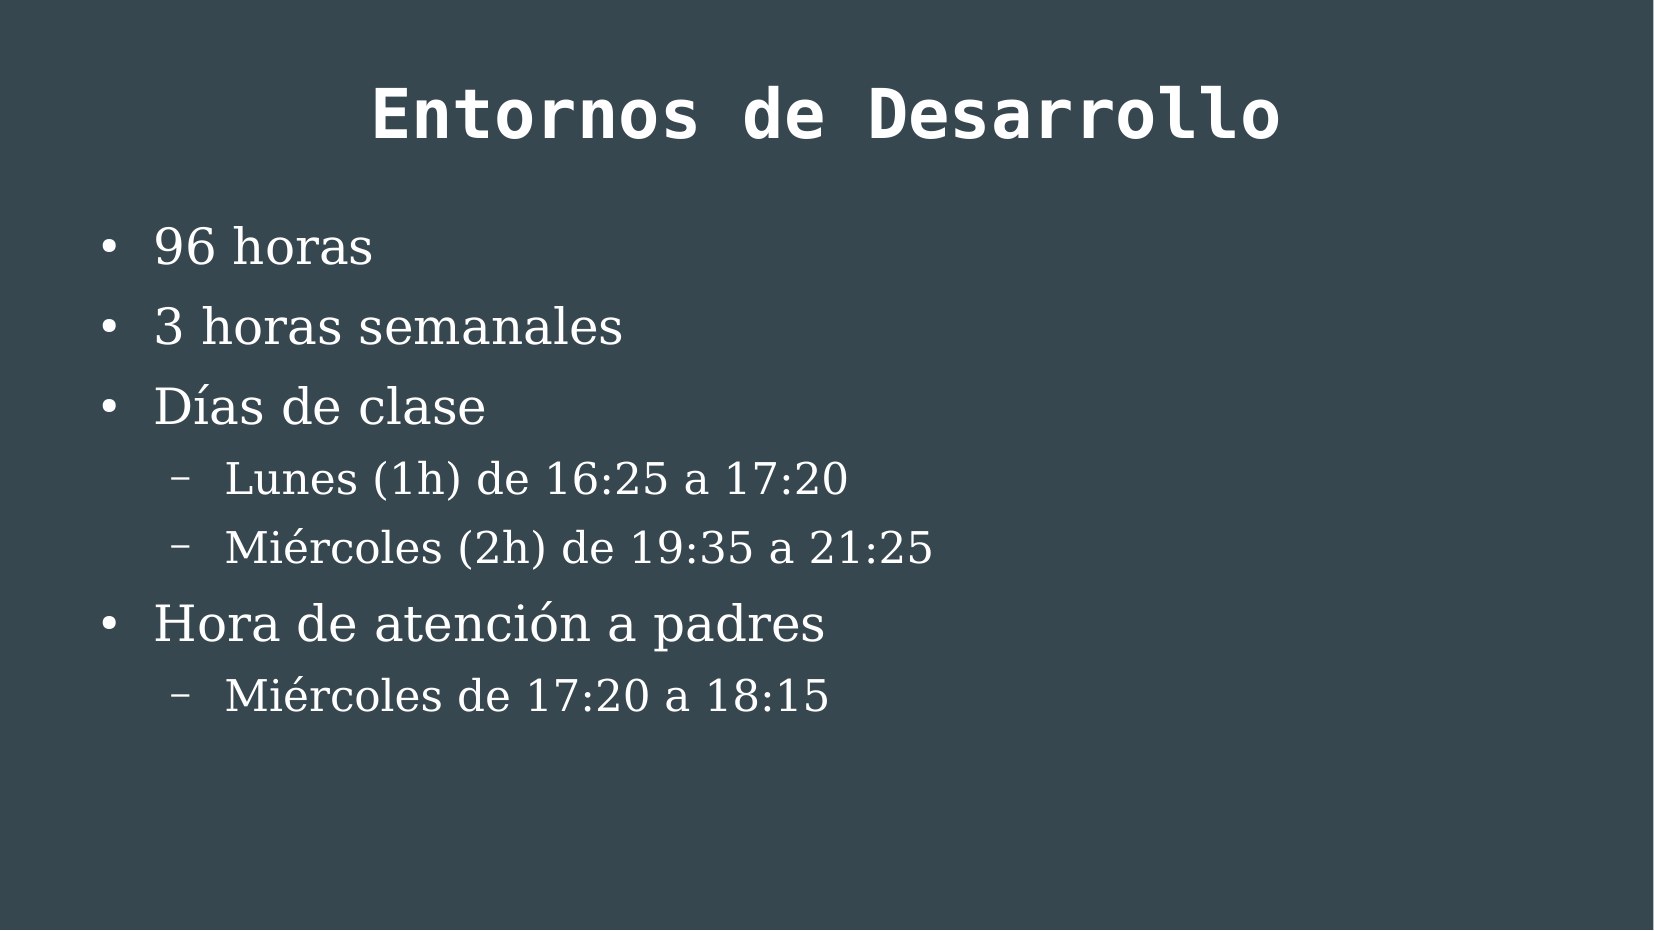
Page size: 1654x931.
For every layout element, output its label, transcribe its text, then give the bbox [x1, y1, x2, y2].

list 96 horas 3 horas semanales Días de clase Lunes (1h) de 16:25 a 17:20 Miércoles (2h) de 19:35 a 21:25 Hora de atención a padres Miércoles de 17:20 a 18:15 [82, 217, 1571, 758]
title Entornos de Desarrollo [82, 37, 1571, 193]
